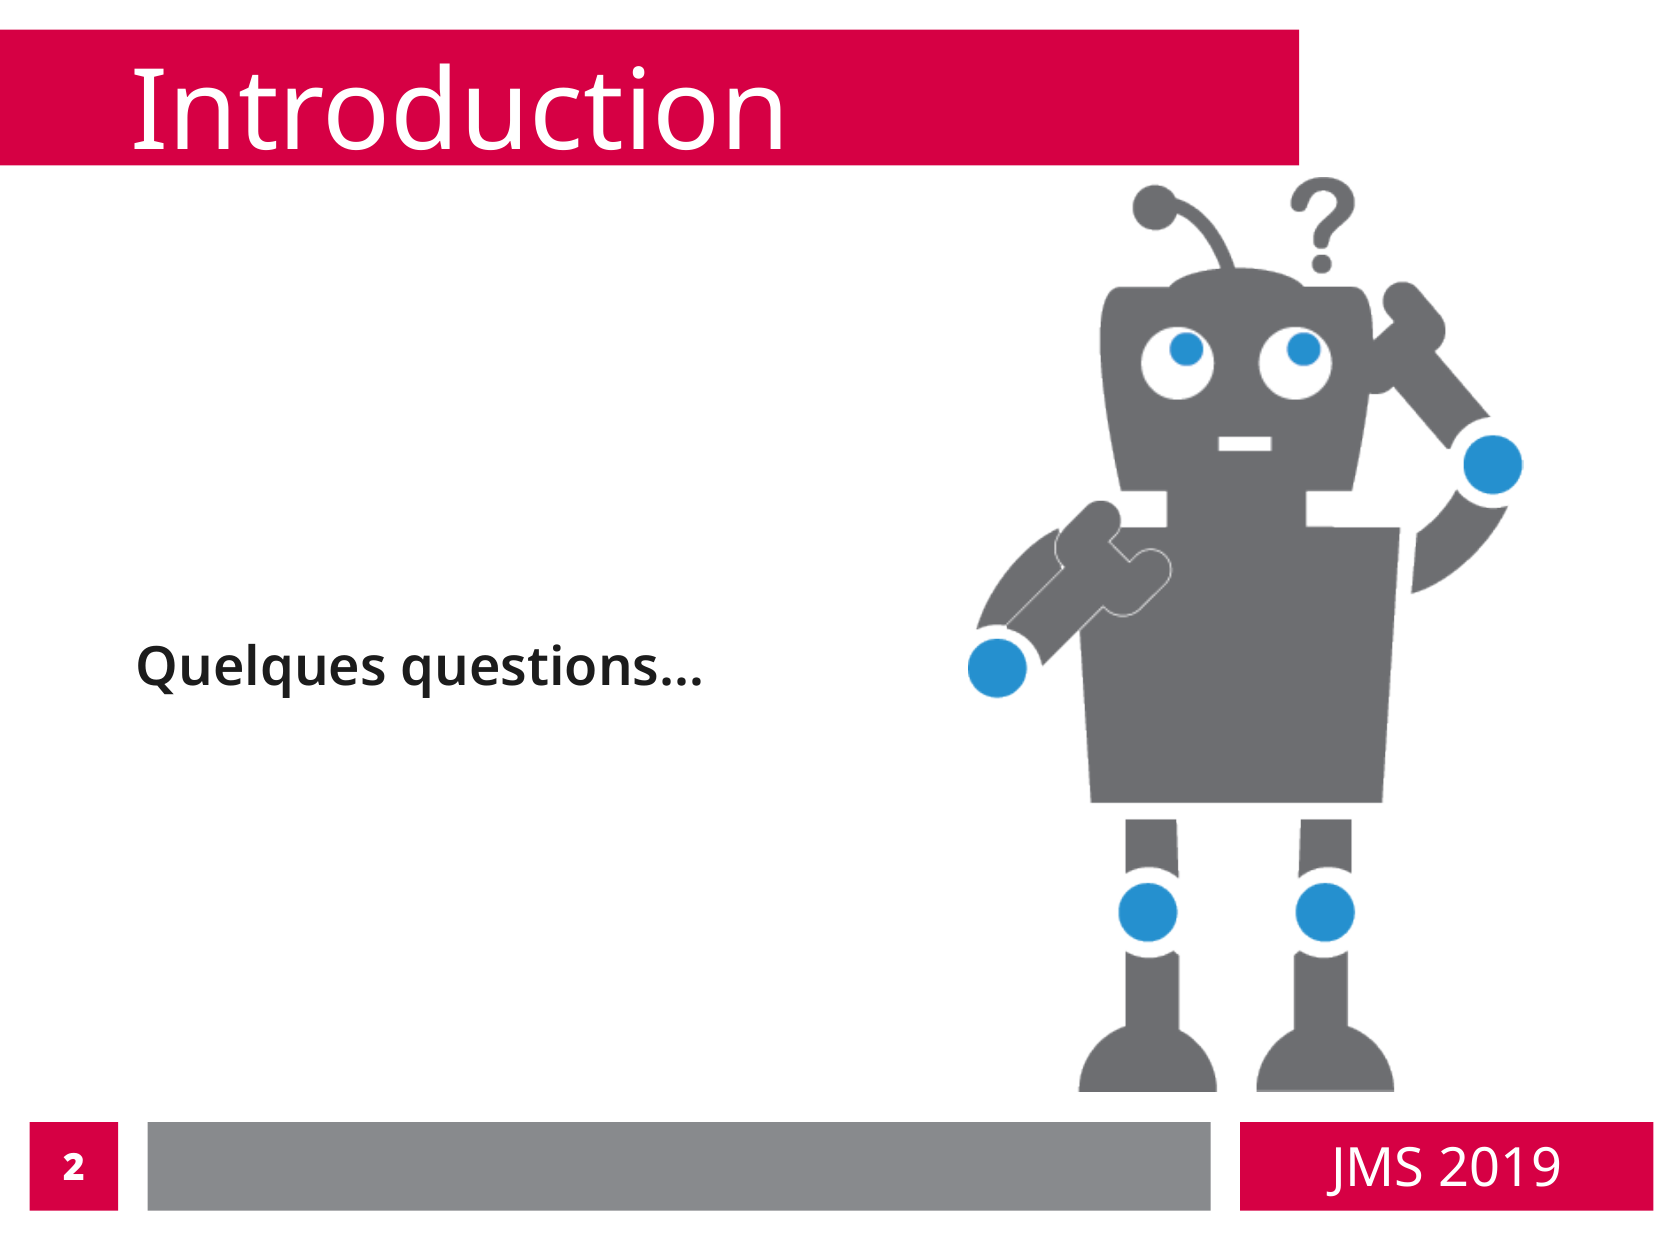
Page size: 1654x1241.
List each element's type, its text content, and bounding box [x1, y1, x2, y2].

picture [968, 1087, 1524, 1092]
list [100, 236, 1607, 1087]
picture [968, 177, 1524, 236]
title Introduction [0, 29, 1229, 178]
